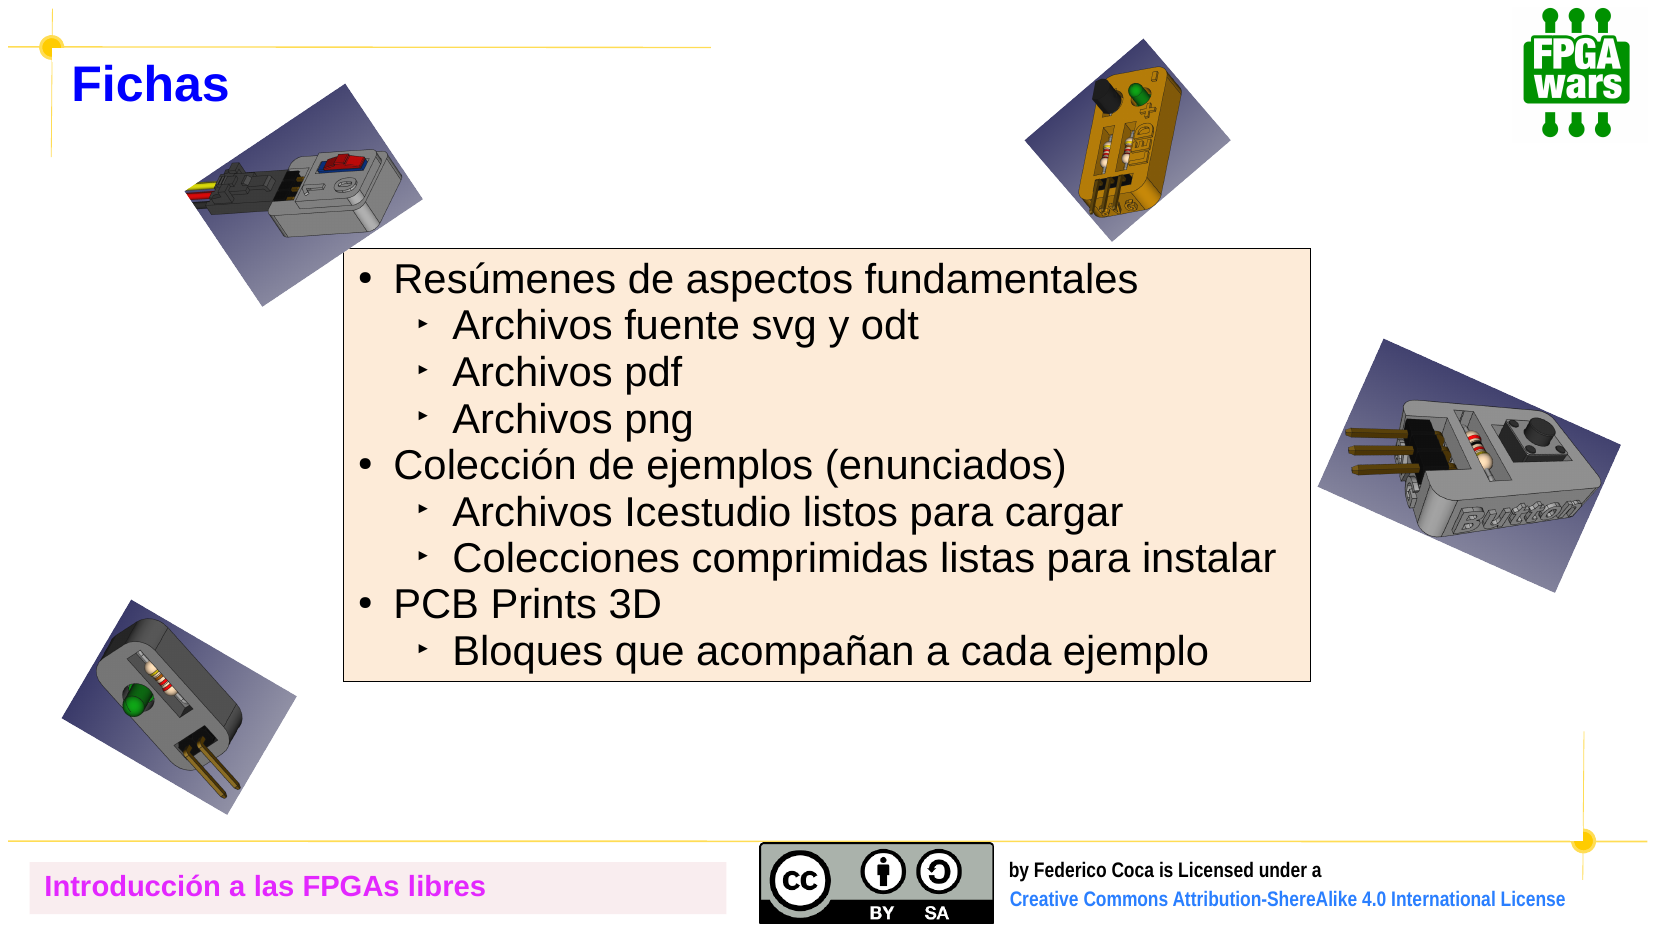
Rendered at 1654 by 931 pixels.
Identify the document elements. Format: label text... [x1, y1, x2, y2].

picture [1512, 7, 1648, 143]
text_box Fichas [56, 48, 382, 120]
picture [1317, 338, 1621, 593]
picture [1024, 38, 1231, 242]
text_box Introducción a las FPGAs libres [29, 862, 727, 915]
picture [184, 83, 423, 307]
text_box Resúmenes de aspectos fundamentales Archivos fuente svg y odt Archivos pdf Archivos png Colección de ejemplos (enunciados) Archivos Icestudio listos para cargar Colecciones comprimidas listas para instalar PCB Prints 3D Bloques que acompañan a cada ejemplo [343, 248, 1311, 682]
picture [61, 599, 297, 815]
